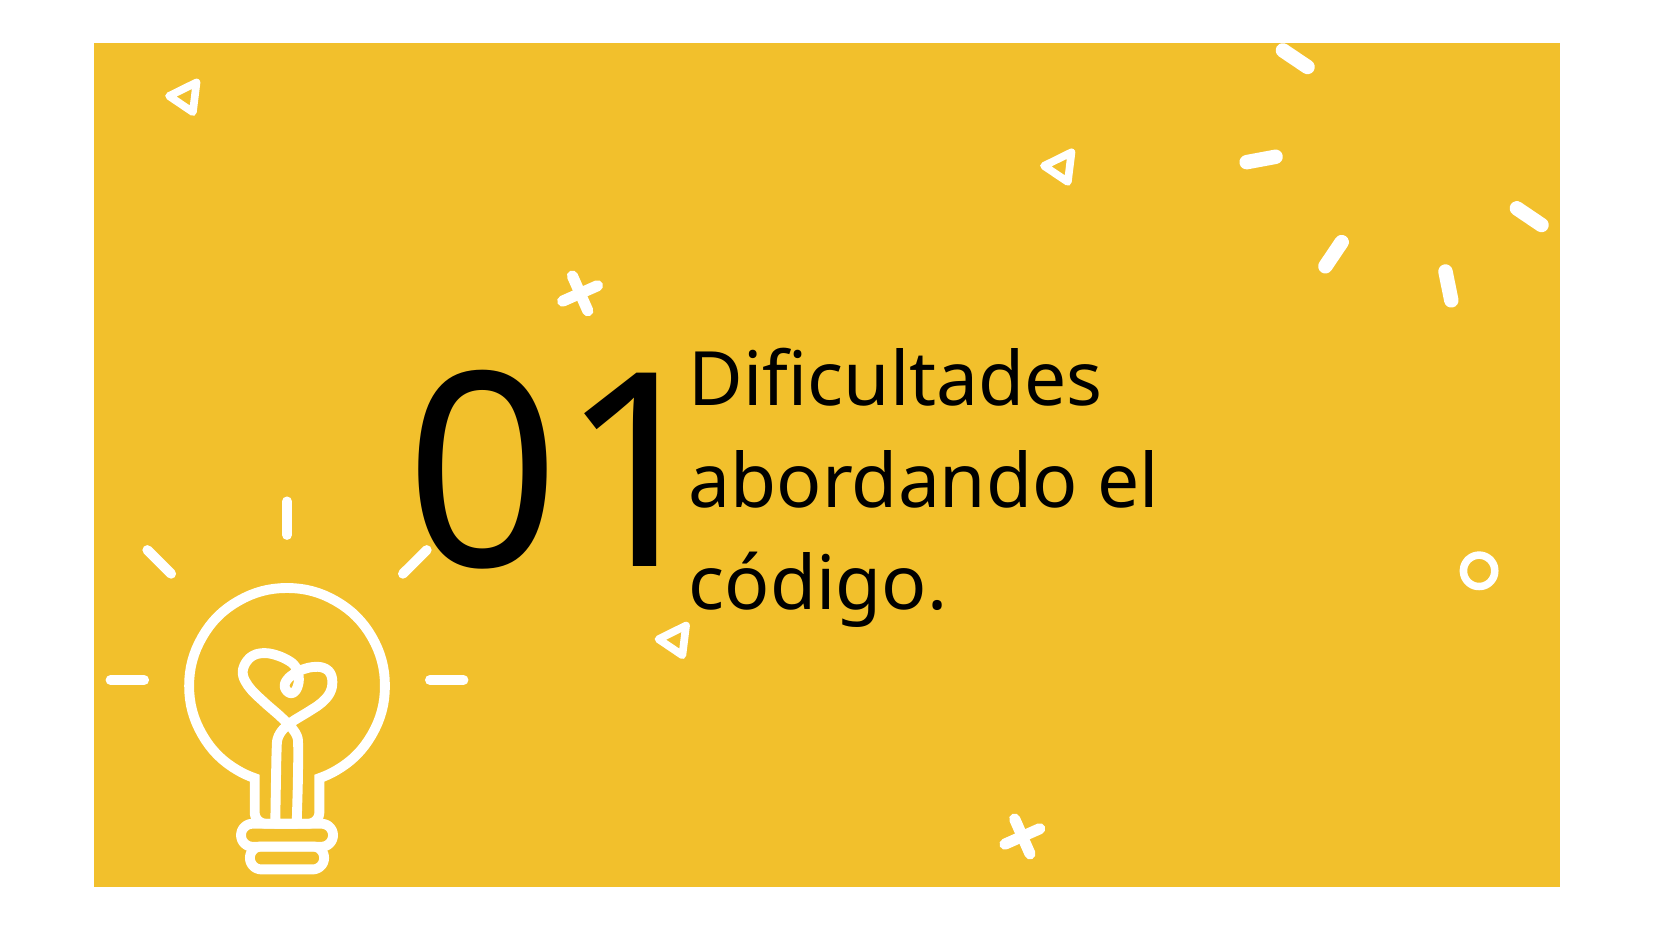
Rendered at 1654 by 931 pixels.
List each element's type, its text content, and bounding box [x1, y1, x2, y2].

title 01 [405, 276, 751, 646]
title Dificultades abordando el código. [751, 324, 1409, 632]
